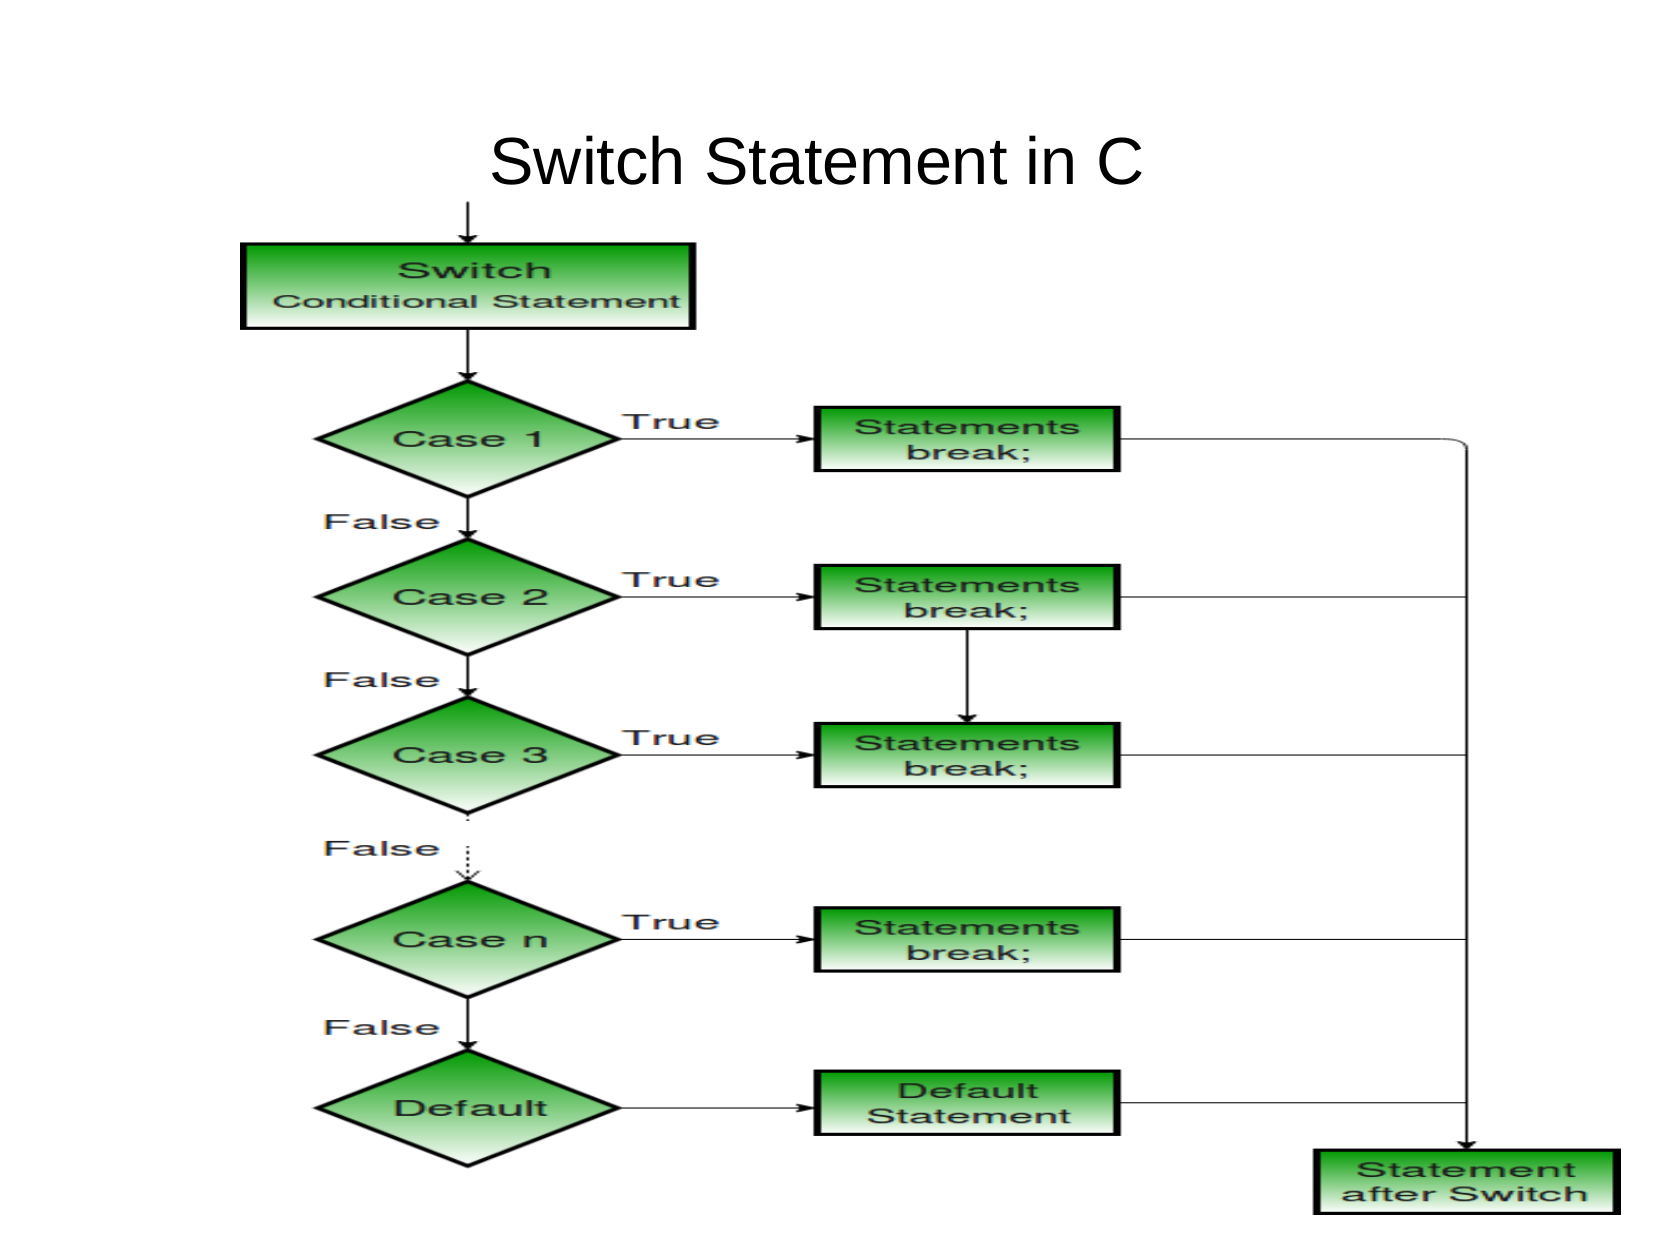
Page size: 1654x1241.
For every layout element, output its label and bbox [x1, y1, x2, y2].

subtitle [82, 45, 1571, 1241]
picture [240, 195, 1621, 1216]
